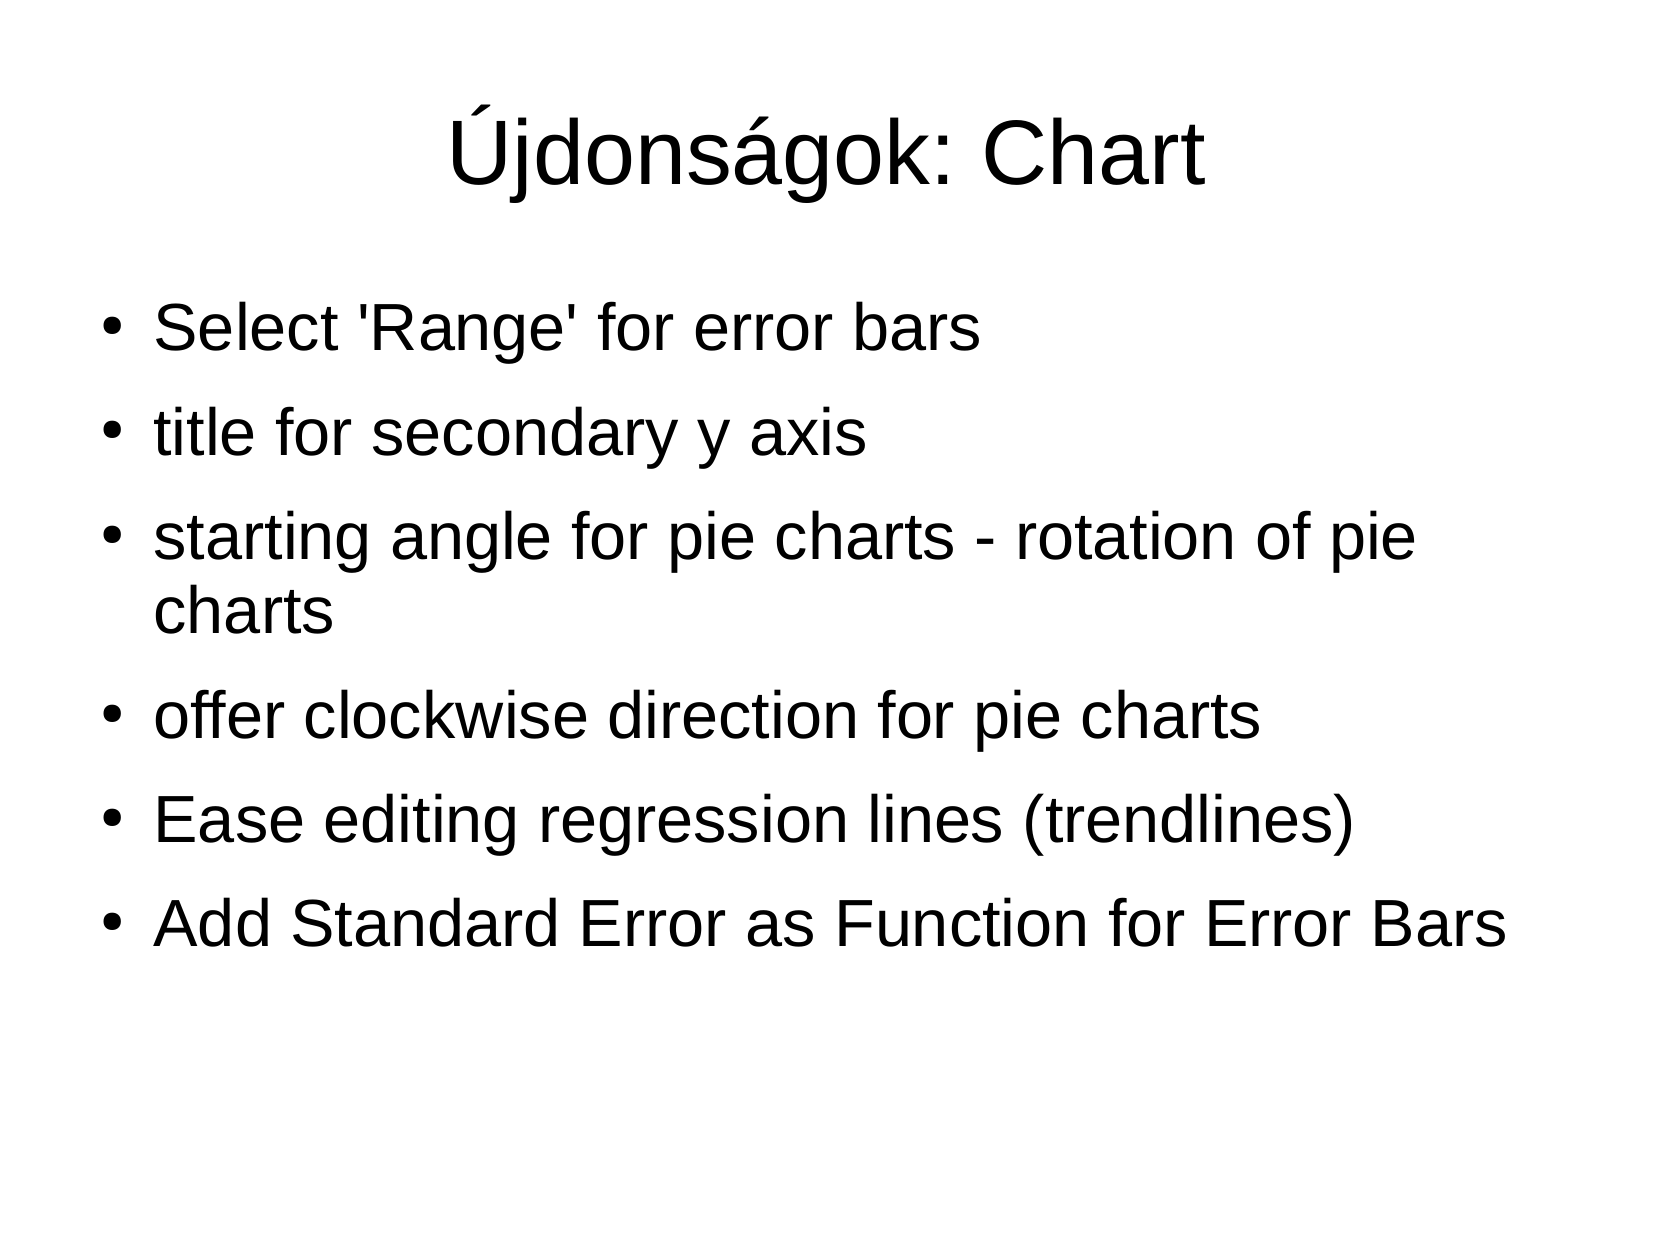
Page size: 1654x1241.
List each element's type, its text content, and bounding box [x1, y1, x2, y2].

list Select 'Range' for error bars title for secondary y axis starting angle for pie charts - rotation of pie charts offer clockwise direction for pie charts Ease editing regression lines (trendlines) Add Standard Error as Function for Error Bars [82, 290, 1571, 1109]
title Újdonságok: Chart [82, 49, 1571, 257]
